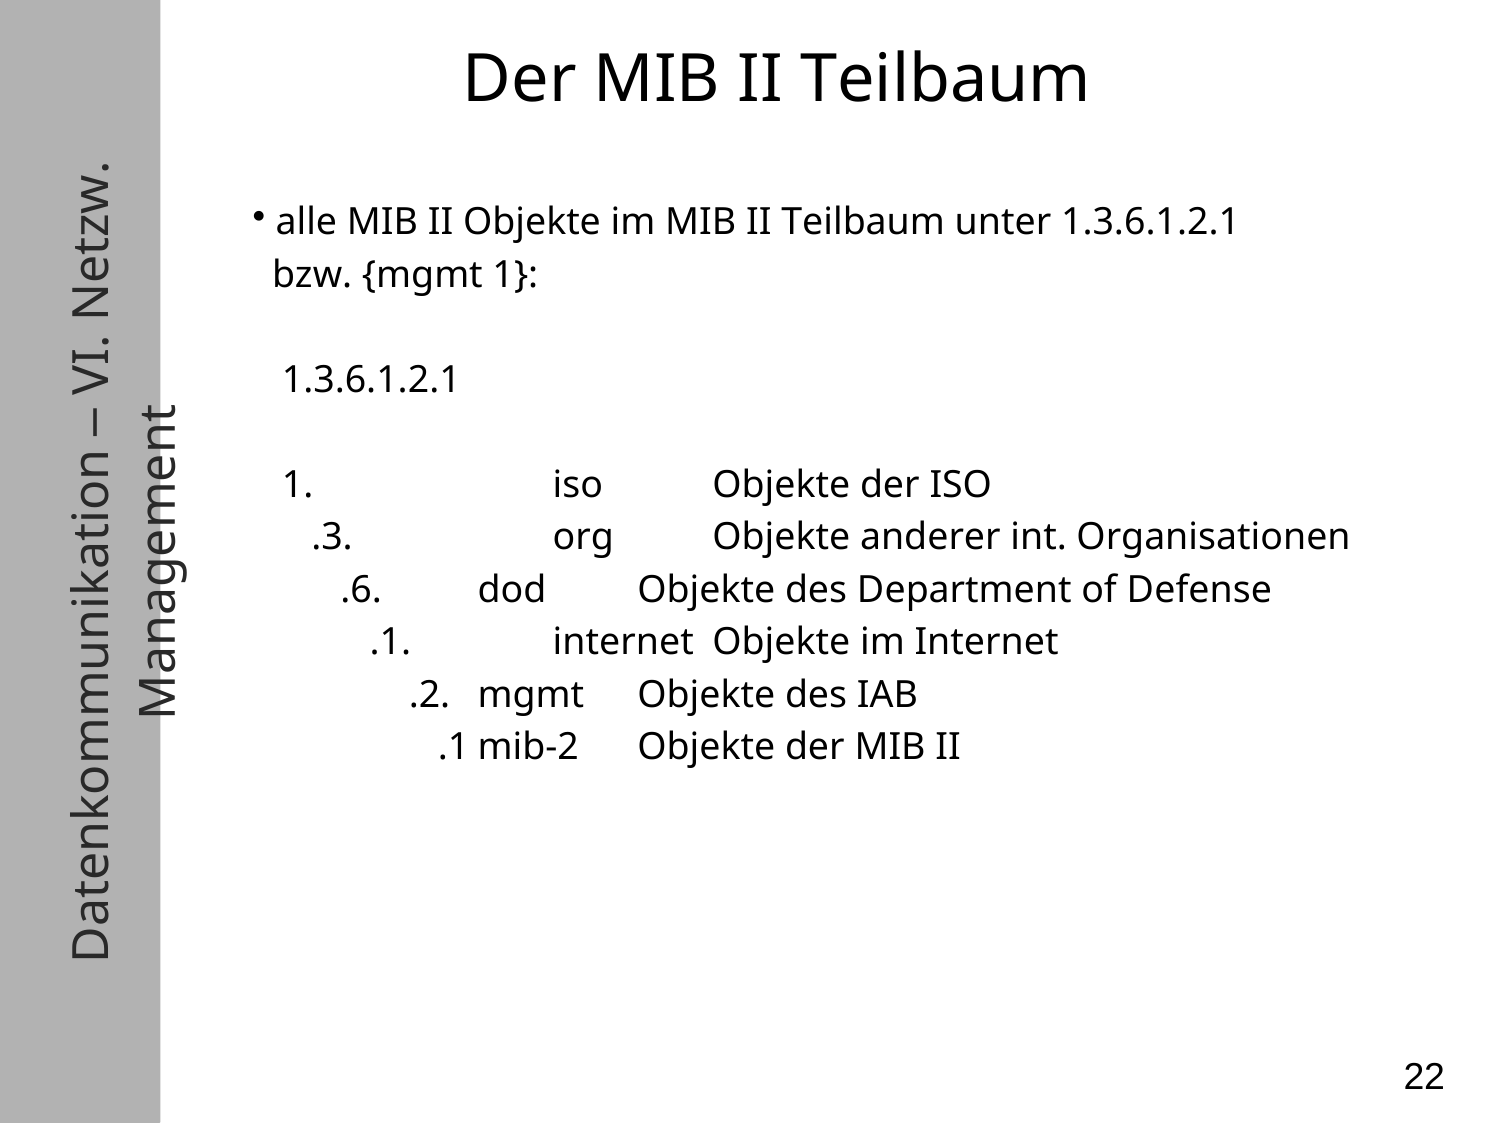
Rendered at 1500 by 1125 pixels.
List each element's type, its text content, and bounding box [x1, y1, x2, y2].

text_box Der MIB II Teilbaum [466, 27, 1089, 123]
text_box <number> [1403, 1056, 1479, 1106]
text_box Datenkommunikation – VI. Netzw. Management [47, 1, 178, 1124]
text_box alle MIB II Objekte im MIB II Teilbaum unter 1.3.6.1.2.1 bzw. {mgmt 1}: 1.3.6.1.2.1 1. iso Objekte der ISO .3. org Objekte anderer int. Organisationen .6. dod Objekte des Department of Defense .1. internet Objekte im Internet .2. mgmt Objekte des IAB .1 mib-2 Objekte der MIB II [237, 187, 1448, 981]
text_box [0, 0, 160, 1123]
